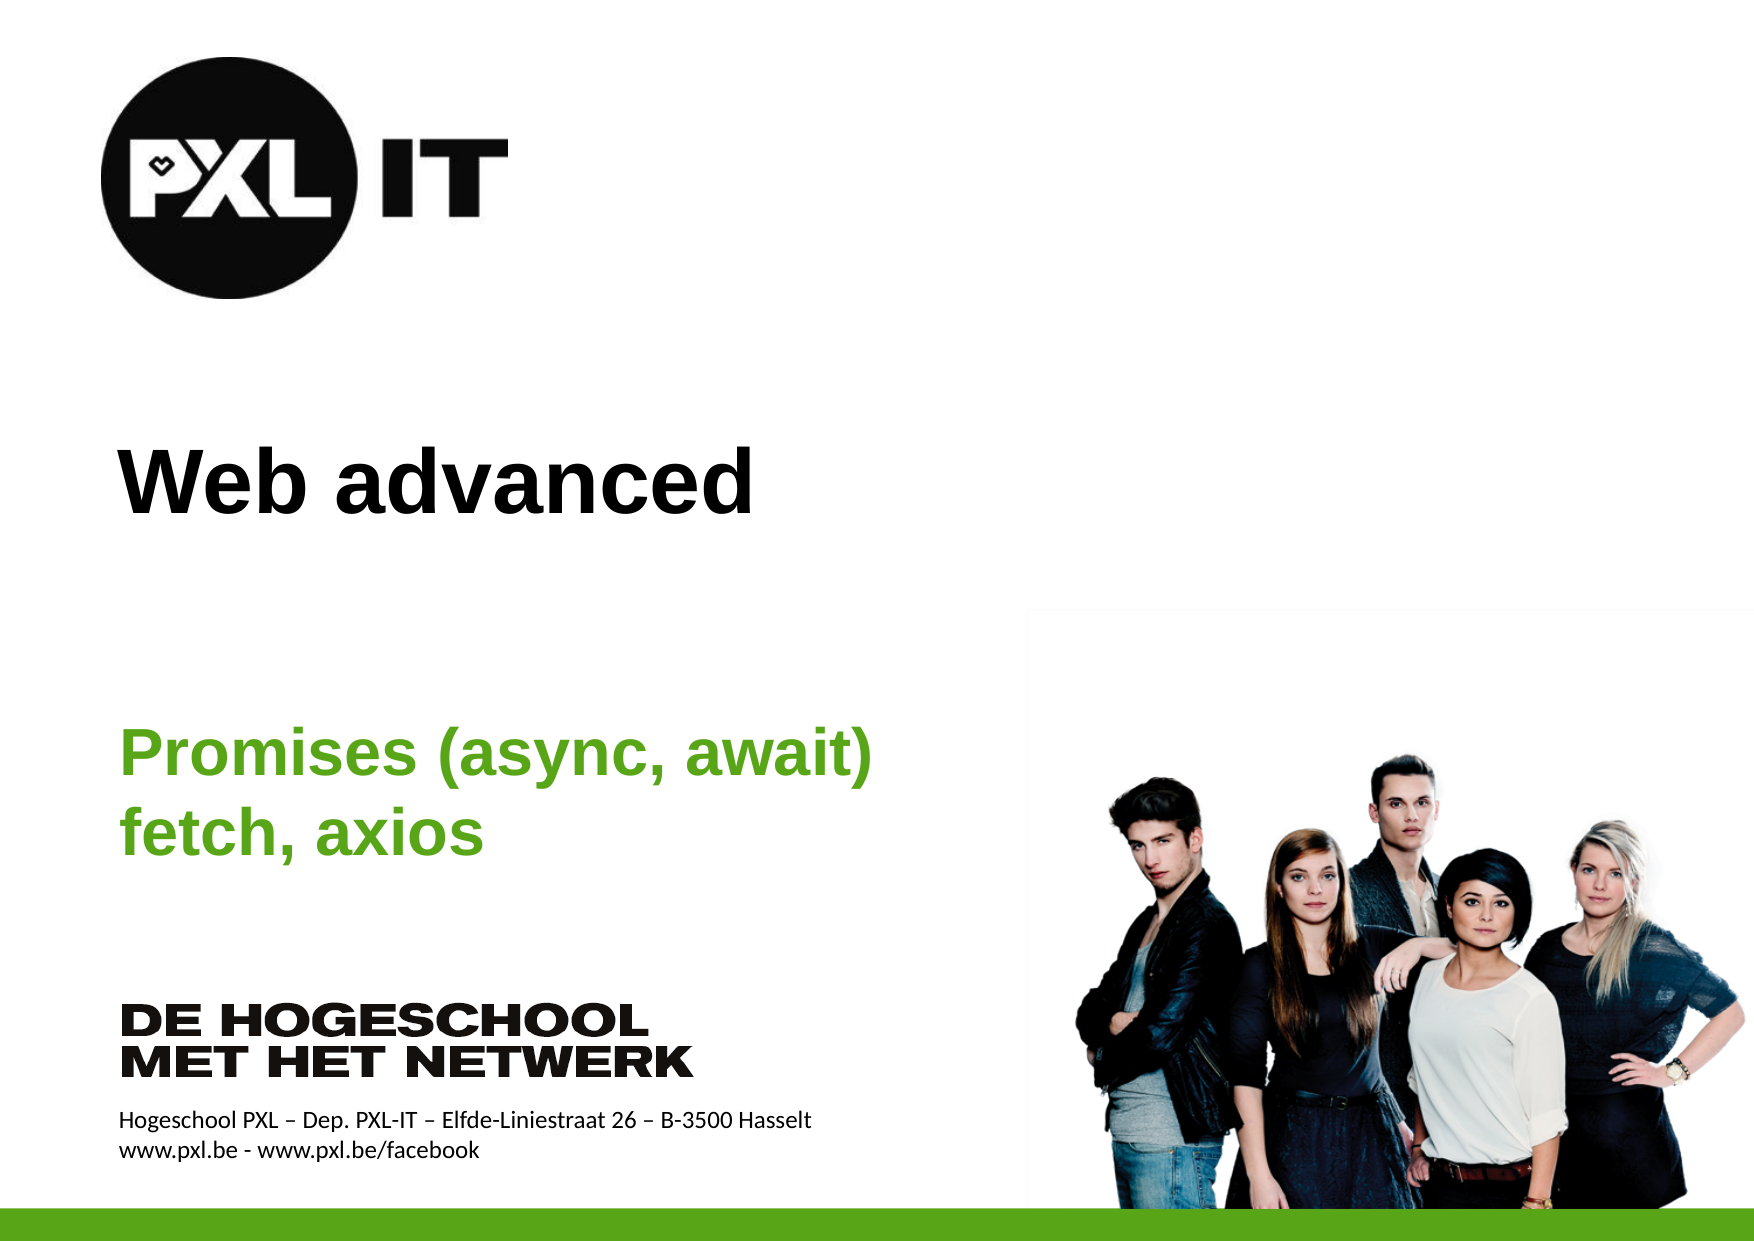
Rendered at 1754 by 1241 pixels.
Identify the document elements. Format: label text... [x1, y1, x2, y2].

picture [122, 1002, 694, 1077]
text_box Promises (async, await) fetch, axios [104, 700, 1027, 907]
text_box Web advanced [101, 344, 1593, 610]
picture [1026, 609, 1754, 1209]
picture [101, 57, 508, 299]
